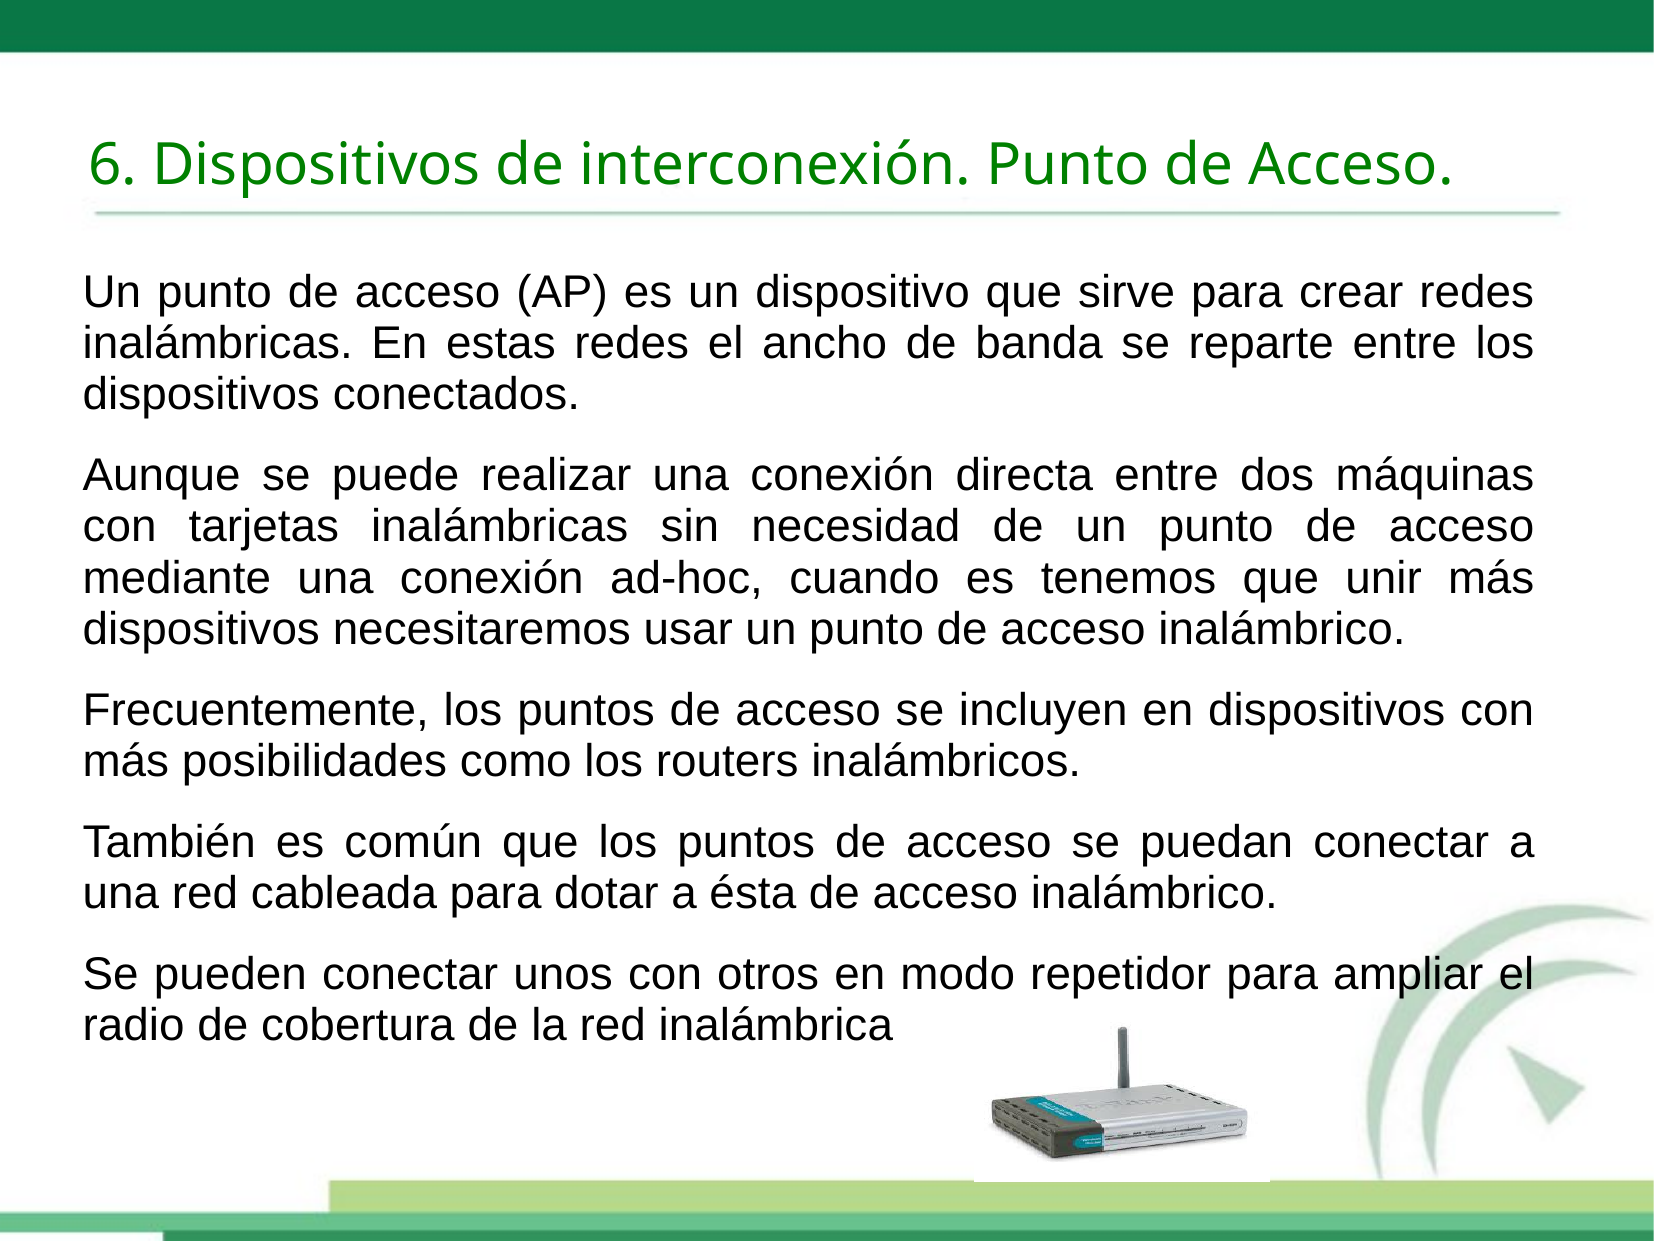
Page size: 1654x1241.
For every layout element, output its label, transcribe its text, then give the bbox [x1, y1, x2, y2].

picture [0, 0, 1654, 1241]
list Un punto de acceso (AP) es un dispositivo que sirve para crear redes inalámbricas. En estas redes el ancho de banda se reparte entre los dispositivos conectados. Aunque se puede realizar una conexión directa entre dos máquinas con tarjetas inalámbricas sin necesidad de un punto de acceso mediante una conexión ad-hoc, cuando es tenemos que unir más dispositivos necesitaremos usar un punto de acceso inalámbrico. Frecuentemente, los puntos de acceso se incluyen en dispositivos con más posibilidades como los routers inalámbricos. También es común que los puntos de acceso se puedan conectar a una red cableada para dotar a ésta de acceso inalámbrico. Se pueden conectar unos con otros en modo repetidor para ampliar el radio de cobertura de la red inalámbrica [82, 265, 1536, 1051]
title 6. Dispositivos de interconexión. Punto de Acceso. [88, 58, 1577, 266]
